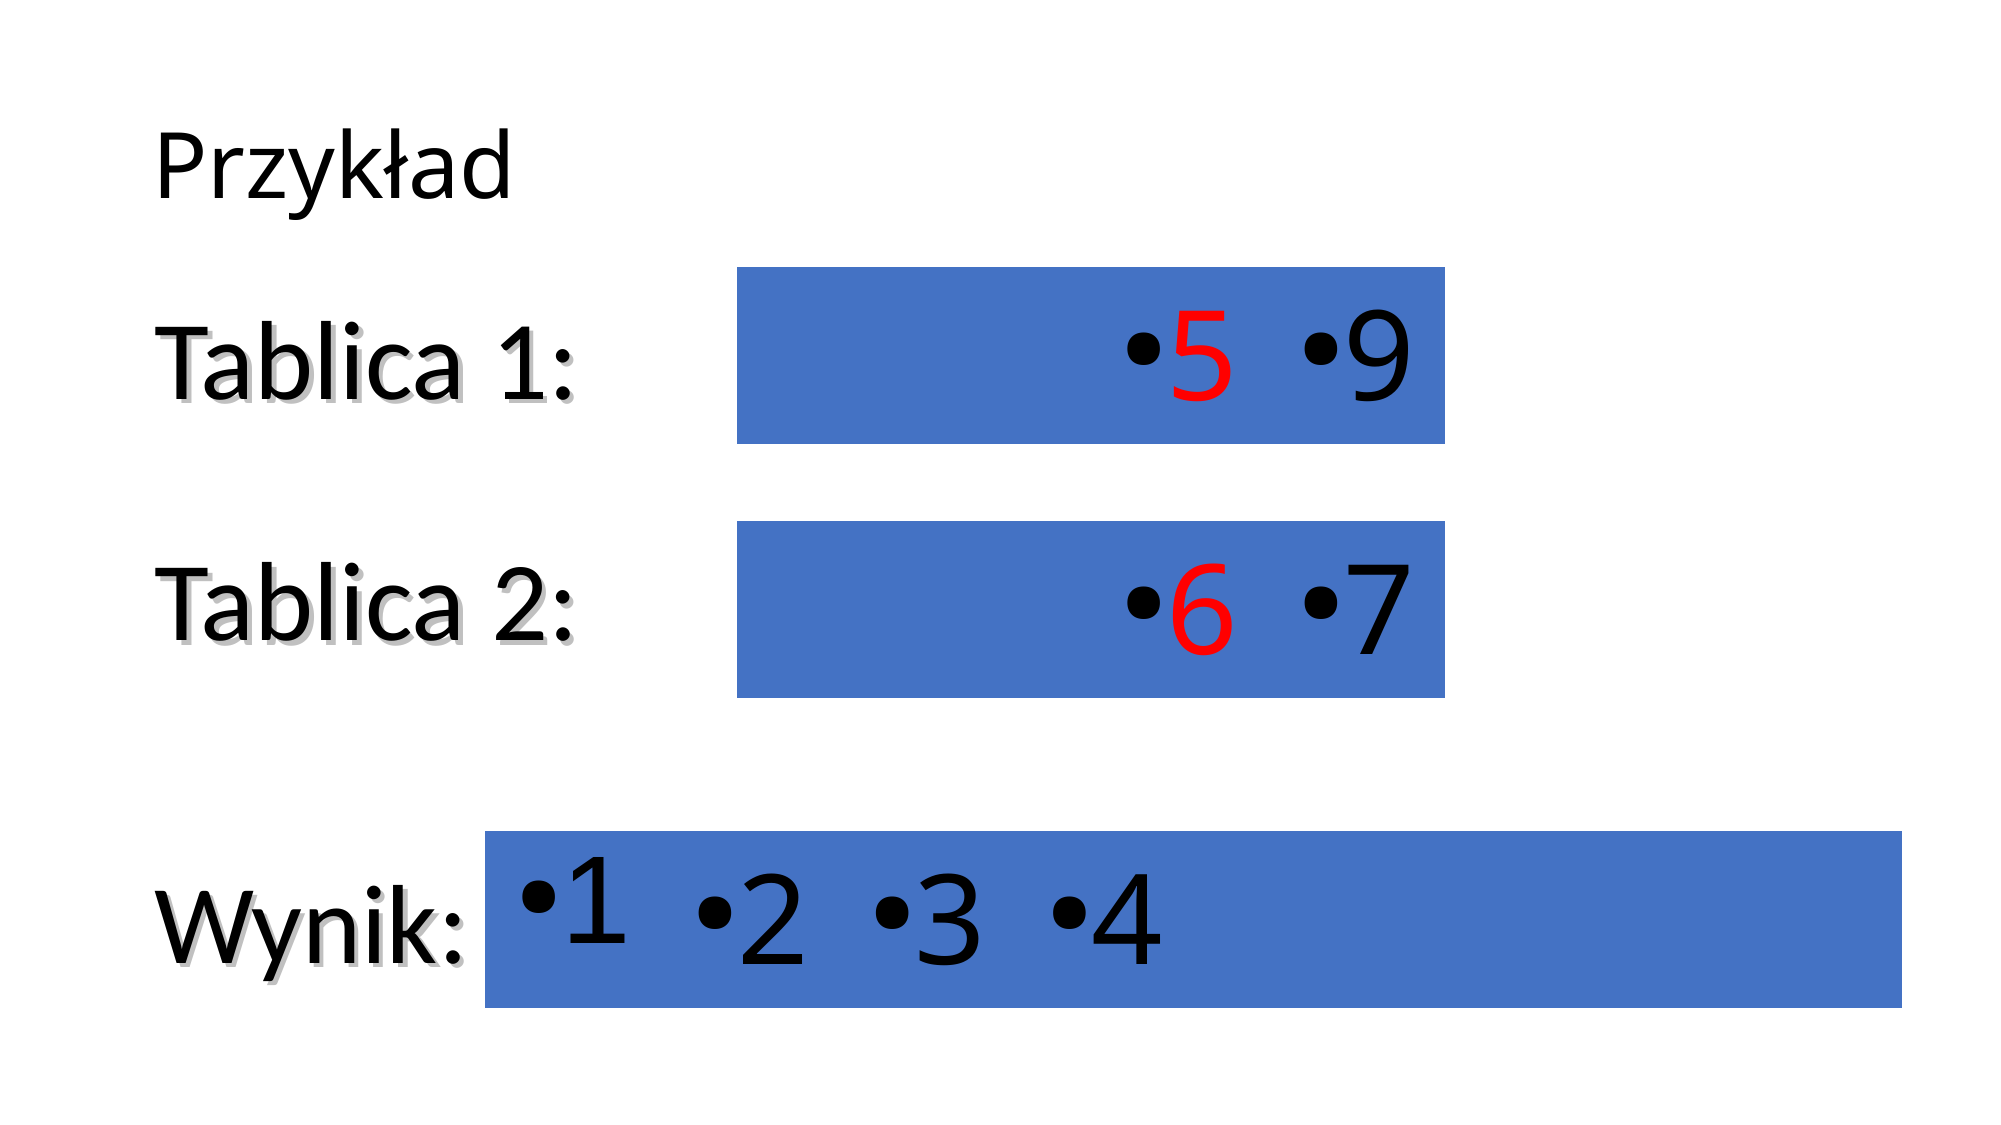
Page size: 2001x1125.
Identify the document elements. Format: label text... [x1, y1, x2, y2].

text_box Wynik: [139, 843, 483, 993]
table_header [914, 521, 1091, 698]
text_box Tablica 2: [140, 521, 594, 671]
table_header [1371, 831, 1548, 1008]
title Przykład [137, 59, 1863, 278]
table_header 5 [1091, 267, 1268, 444]
table_header [914, 267, 1091, 444]
table_header 3 [839, 831, 1017, 1008]
table_header [1194, 831, 1371, 1008]
table_header 2 [662, 831, 839, 1008]
table_header [1725, 831, 1902, 1008]
table_header [737, 521, 914, 698]
table_header 7 [1268, 521, 1445, 698]
table_header [1548, 831, 1725, 1008]
table_header 1 [485, 831, 662, 1008]
table_header 9 [1268, 267, 1445, 444]
text_box Tablica 1: [140, 279, 594, 430]
table_header 6 [1091, 521, 1268, 698]
table_header 4 [1017, 831, 1194, 1008]
table_header [737, 267, 914, 444]
